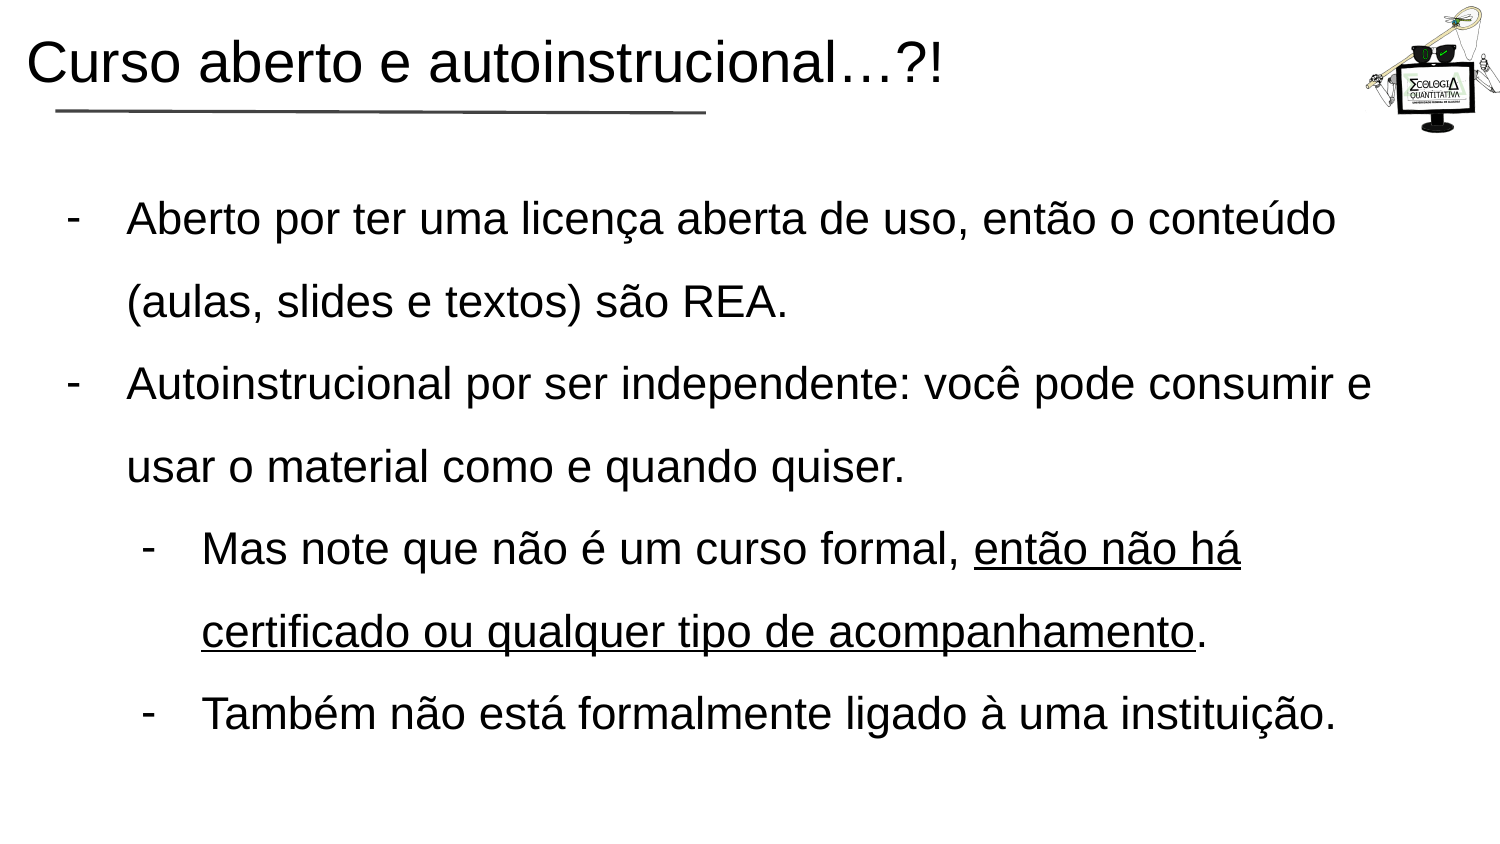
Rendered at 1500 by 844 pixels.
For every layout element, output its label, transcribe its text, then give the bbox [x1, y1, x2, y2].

text_box Curso aberto e autoinstrucional…?! [11, 9, 1210, 117]
picture [1365, 3, 1500, 135]
text_box Aberto por ter uma licença aberta de uso, então o conteúdo (aulas, slides e textos) são REA. Autoinstrucional por ser independente: você pode consumir e usar o material como e quando quiser. Mas note que não é um curso formal, então não há certificado ou qualquer tipo de acompanhamento. Também não está formalmente ligado à uma instituição. [36, 146, 1417, 566]
